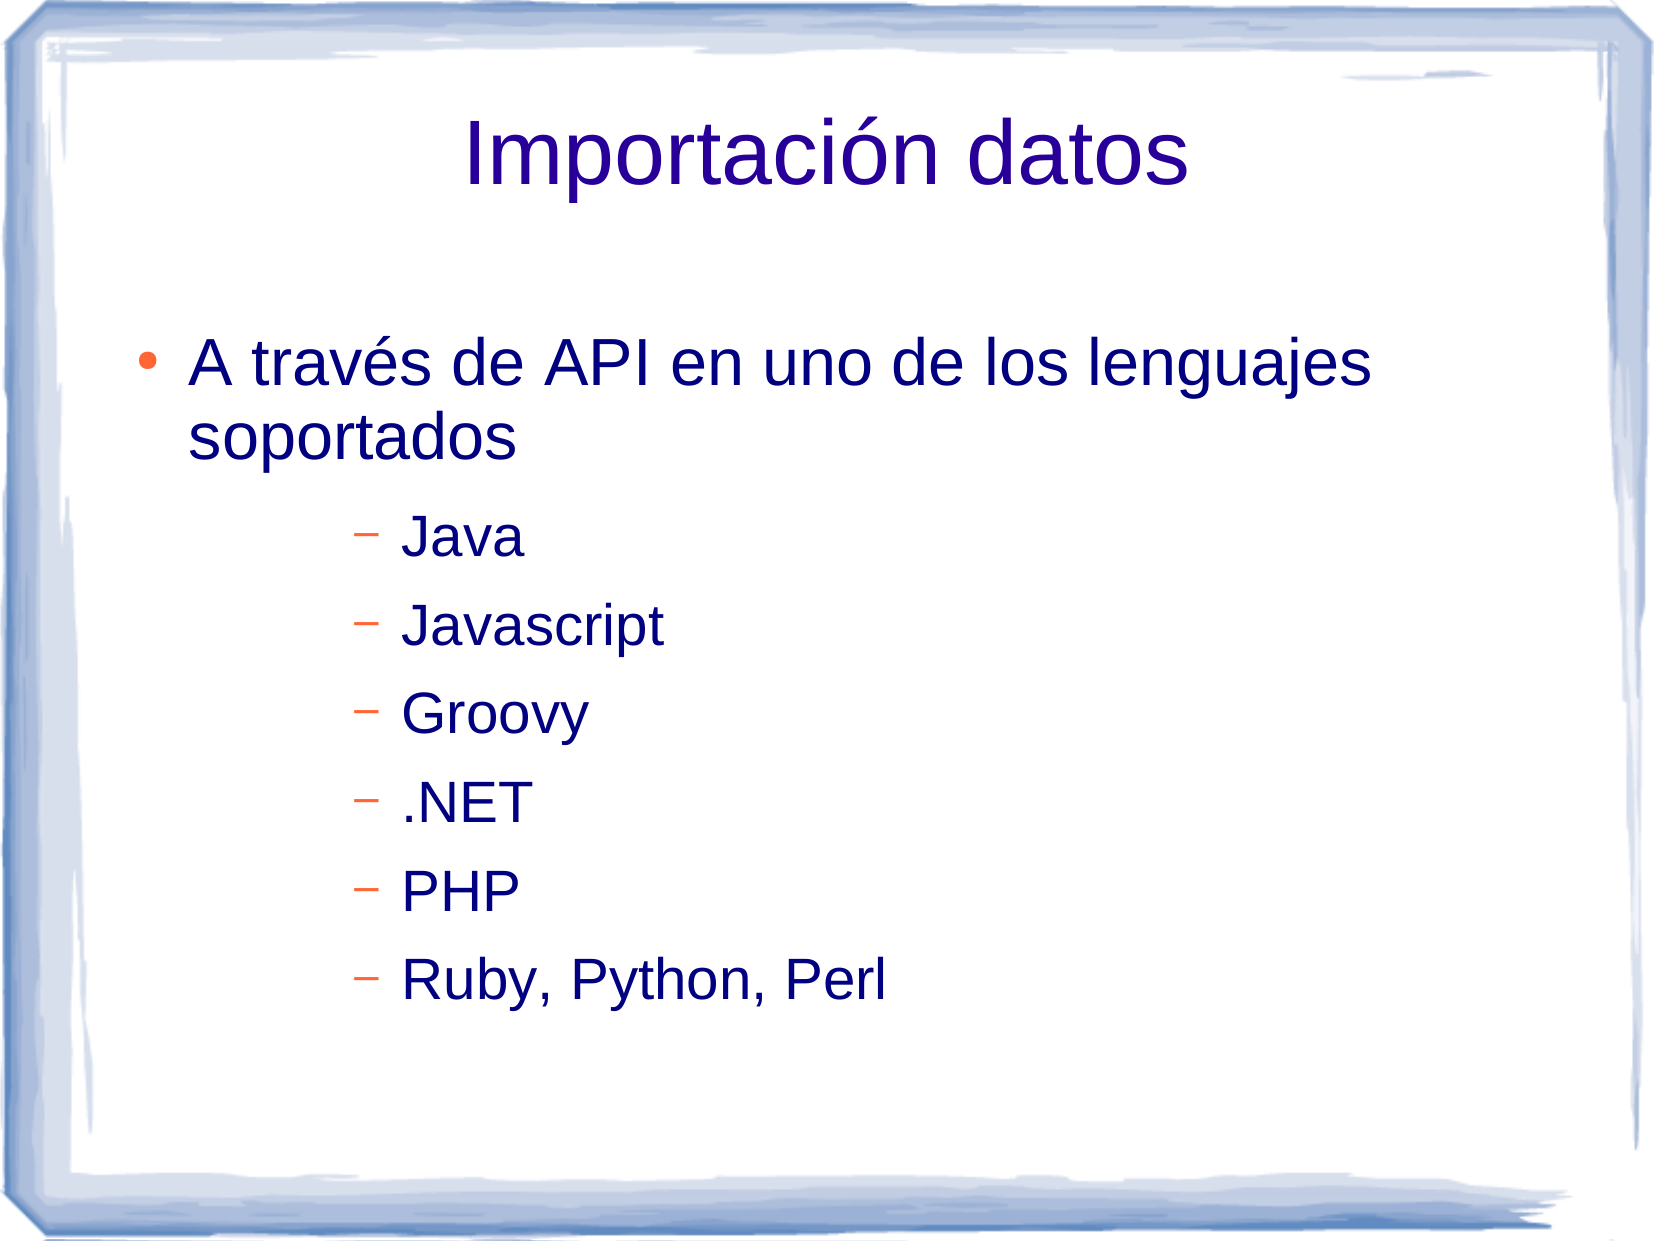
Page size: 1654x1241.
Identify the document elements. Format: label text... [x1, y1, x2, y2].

picture [0, 0, 1654, 1241]
title Importación datos [82, 49, 1571, 257]
list A través de API en uno de los lenguajes soportados Java Javascript Groovy .NET PHP Ruby, Python, Perl [118, 324, 1571, 1111]
